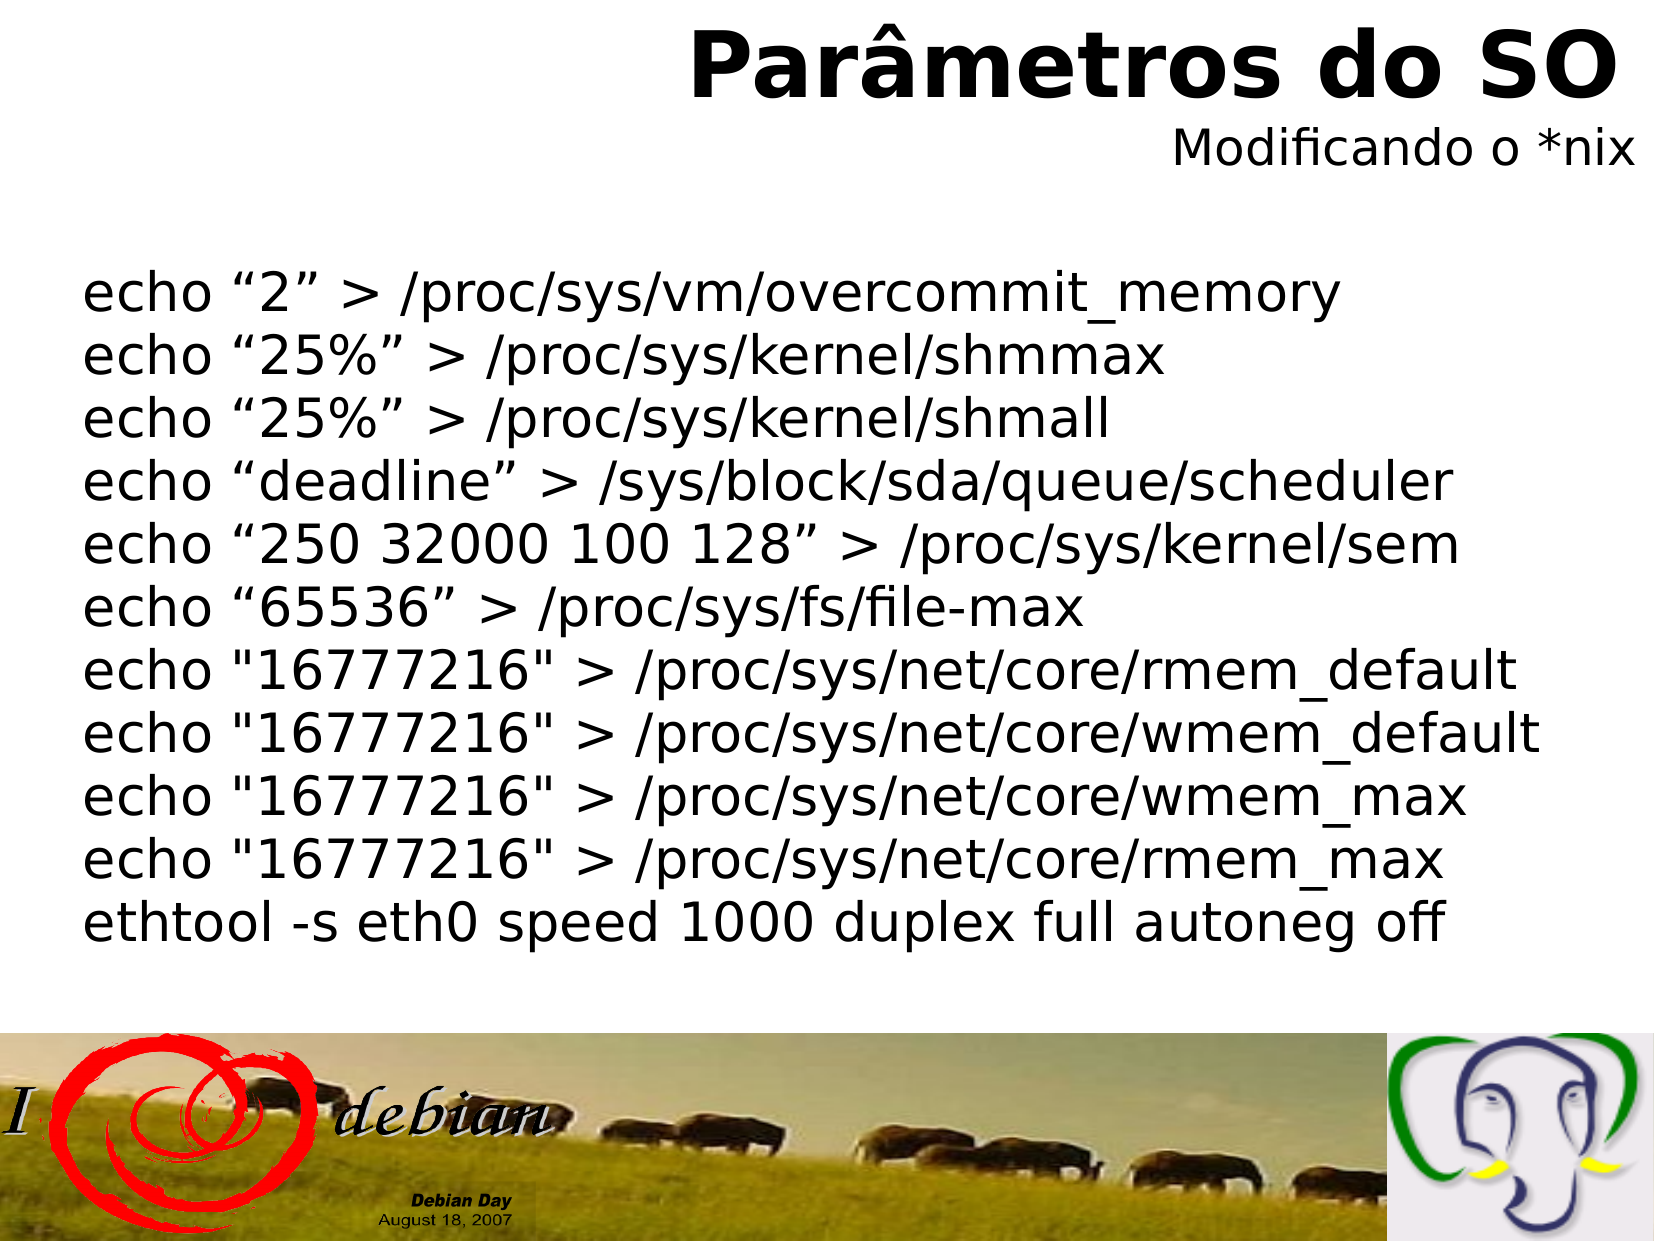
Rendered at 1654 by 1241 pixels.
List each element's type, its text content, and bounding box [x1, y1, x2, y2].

title Parâmetros do SO Modificando o *nix [88, 11, 1654, 178]
picture [0, 1033, 1654, 1241]
subtitle echo “2” > /proc/sys/vm/overcommit_memory echo “25%” > /proc/sys/kernel/shmmax echo “25%” > /proc/sys/kernel/shmall echo “deadline” > /sys/block/sda/queue/scheduler echo “250 32000 100 128” > /proc/sys/kernel/sem echo “65536” > /proc/sys/fs/file-max echo "16777216" > /proc/sys/net/core/rmem_default echo "16777216" > /proc/sys/net/core/wmem_default echo "16777216" > /proc/sys/net/core/wmem_max echo "16777216" > /proc/sys/net/core/rmem_max ethtool -s eth0 speed 1000 duplex full autoneg off [82, 182, 1571, 1034]
